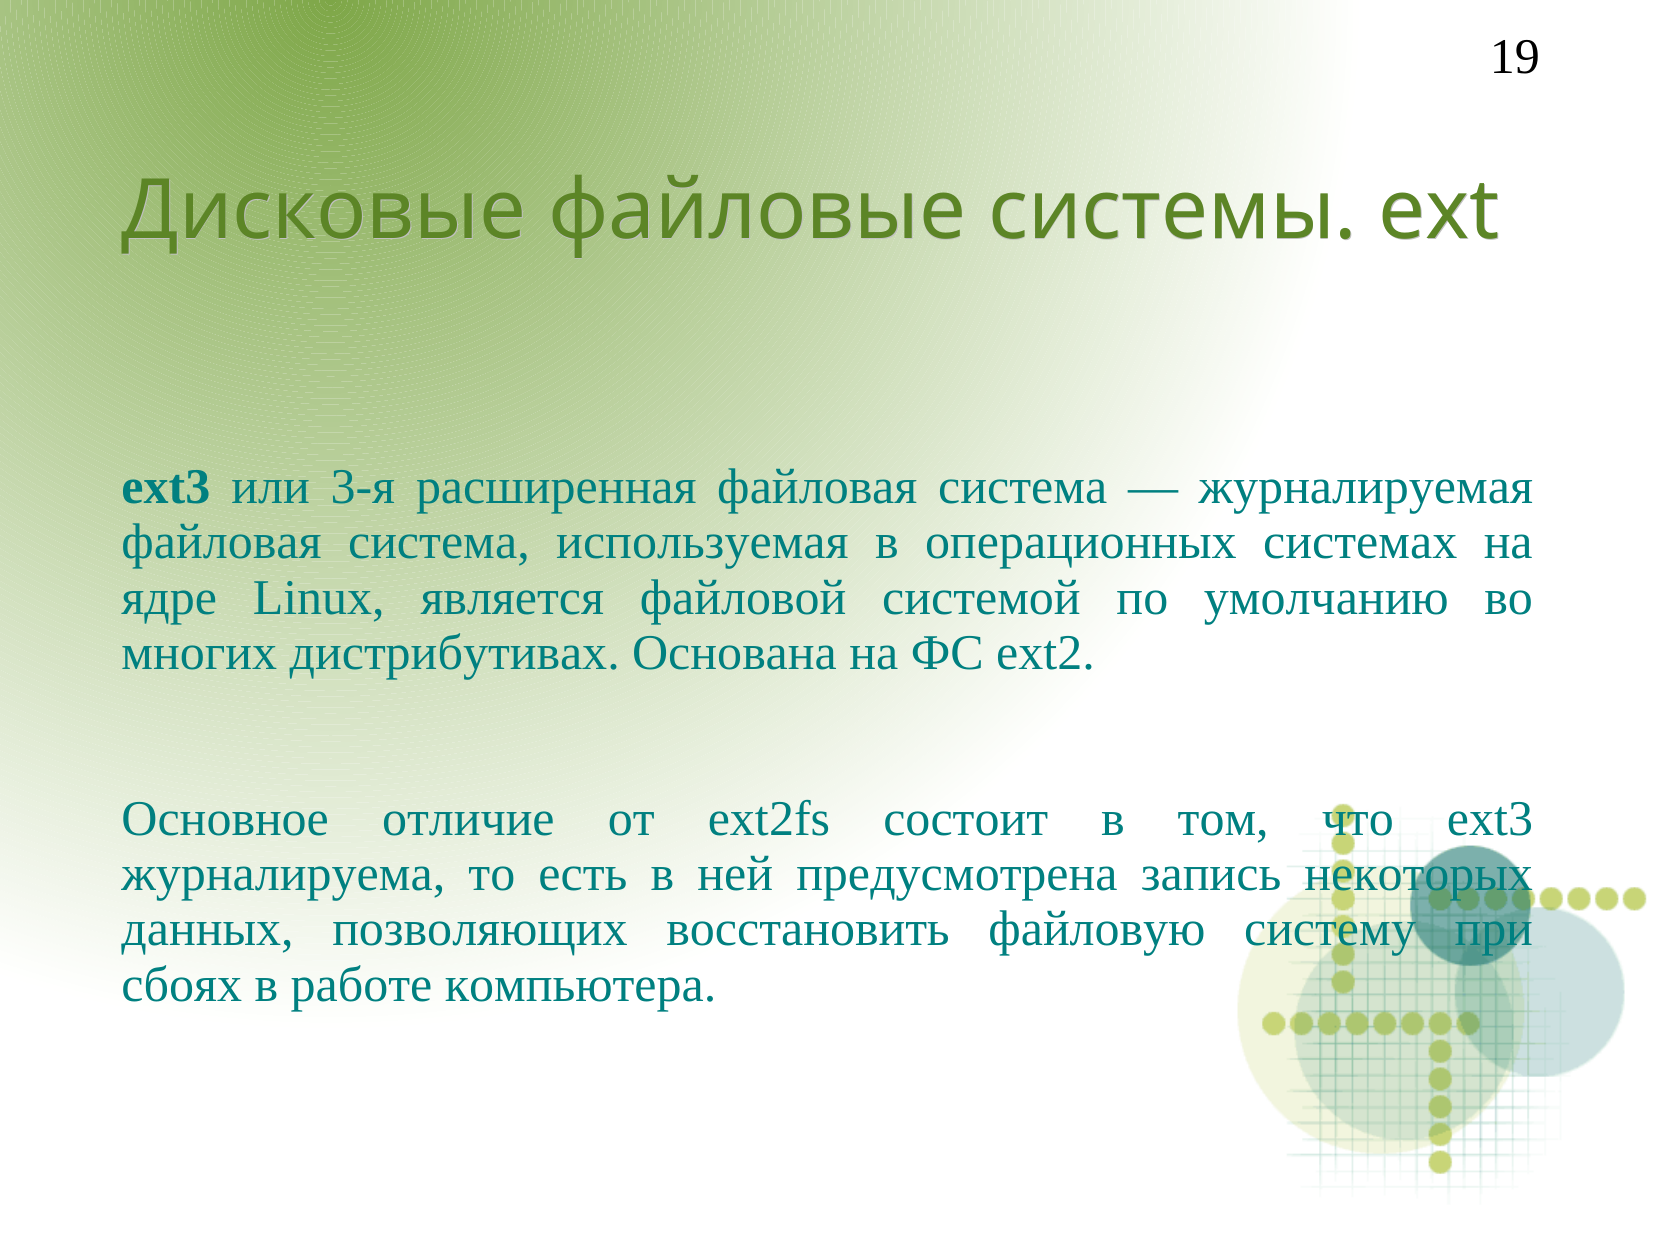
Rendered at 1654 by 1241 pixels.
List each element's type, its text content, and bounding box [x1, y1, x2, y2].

subtitle ext3 или 3-я расширенная файловая система — журналируемая файловая система, используемая в операционных системах на ядре Linux, является файловой системой по умолчанию во многих дистрибутивах. Основана на ФС ext2. Основное отличие от ext2fs состоит в том, что ext3 журналируема, то есть в ней предусмотрена запись некоторых данных, позволяющих восстановить файловую систему при сбоях в работе компьютера. [121, 344, 1534, 1127]
title Дисковые файловые системы. ext [121, 102, 1534, 311]
picture [1224, 792, 1654, 1211]
text_box <номер> [1500, 29, 1654, 89]
